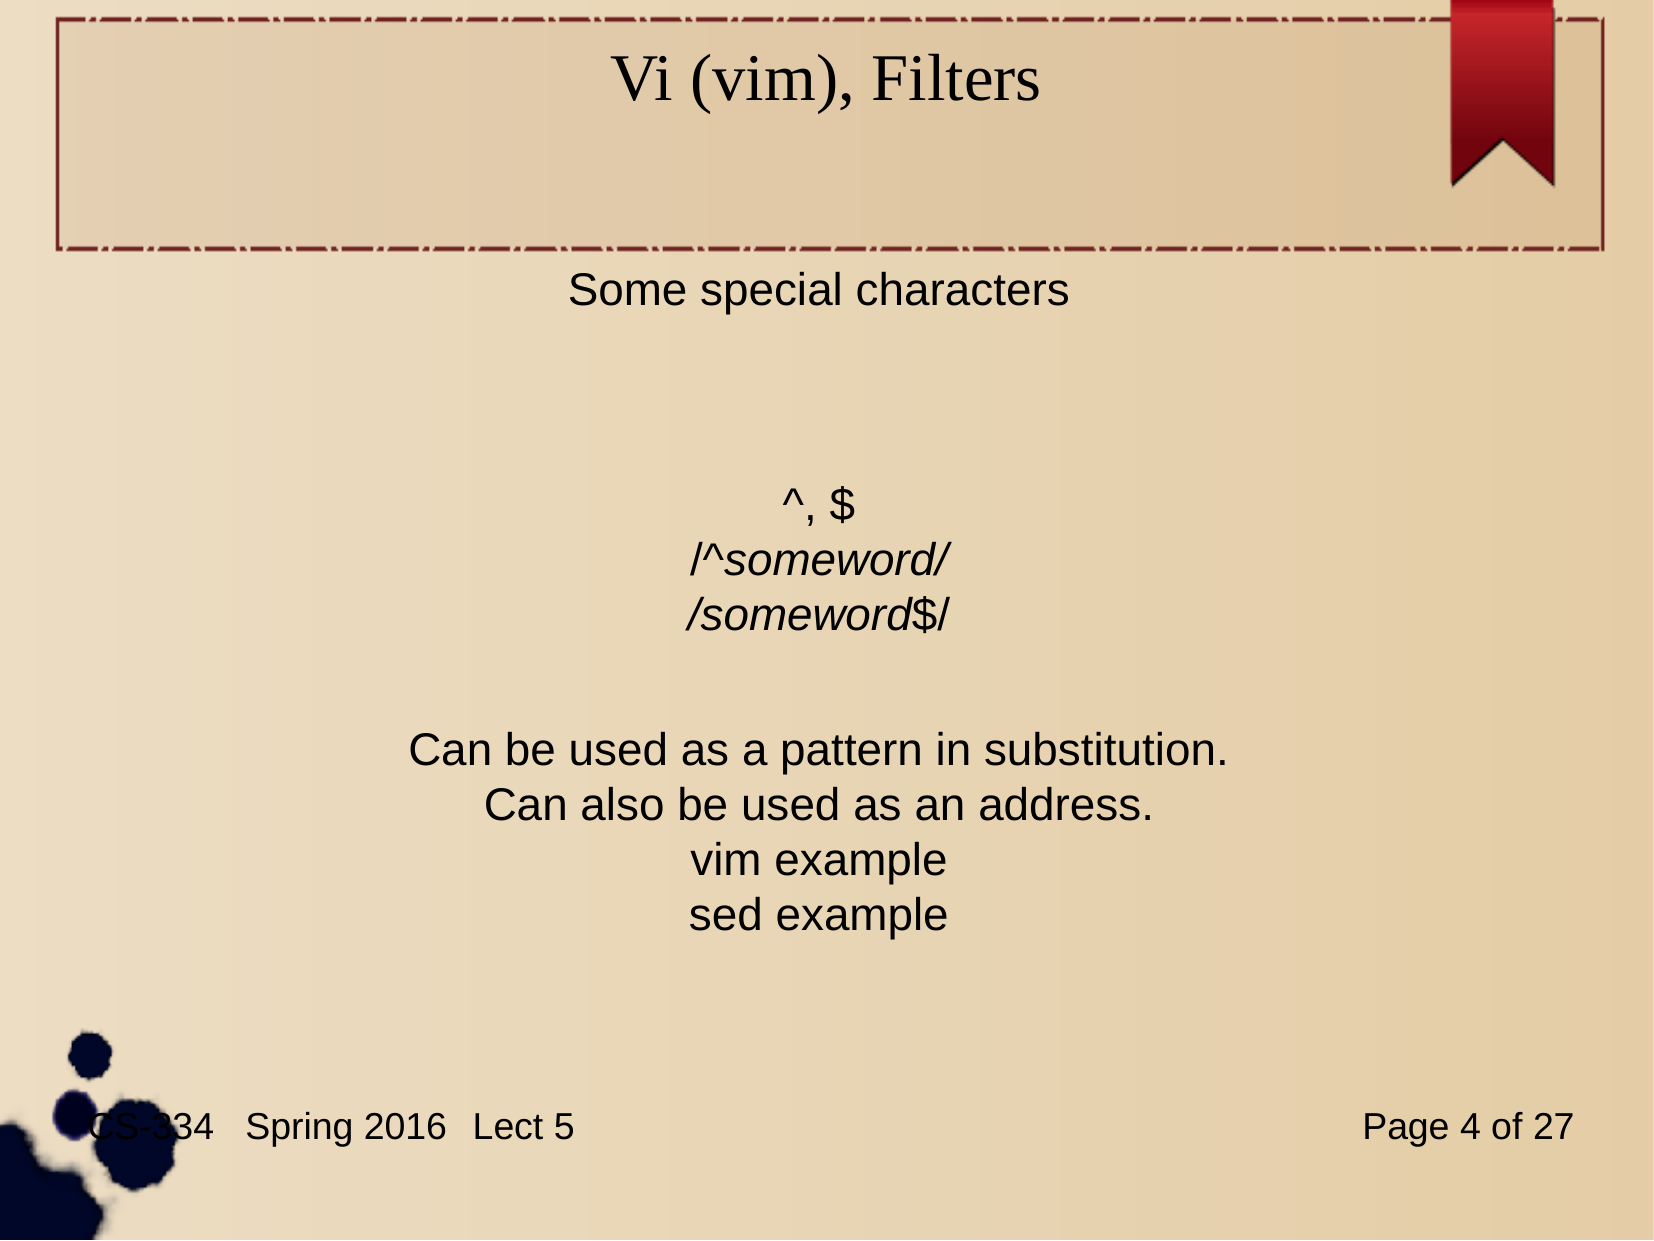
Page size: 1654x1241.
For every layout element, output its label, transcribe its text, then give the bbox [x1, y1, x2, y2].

text_box CS-334 Spring 2016 Lect 5 Page <number> of 27 [6, 1095, 1654, 1165]
text_box Vi (vim), Filters [82, 35, 1571, 192]
text_box Some special characters ^, $ /^someword/ /someword$/ Can be used as a pattern in substitution. Can also be used as an address. vim example sed example [74, 240, 1564, 960]
picture [0, 0, 1654, 1240]
